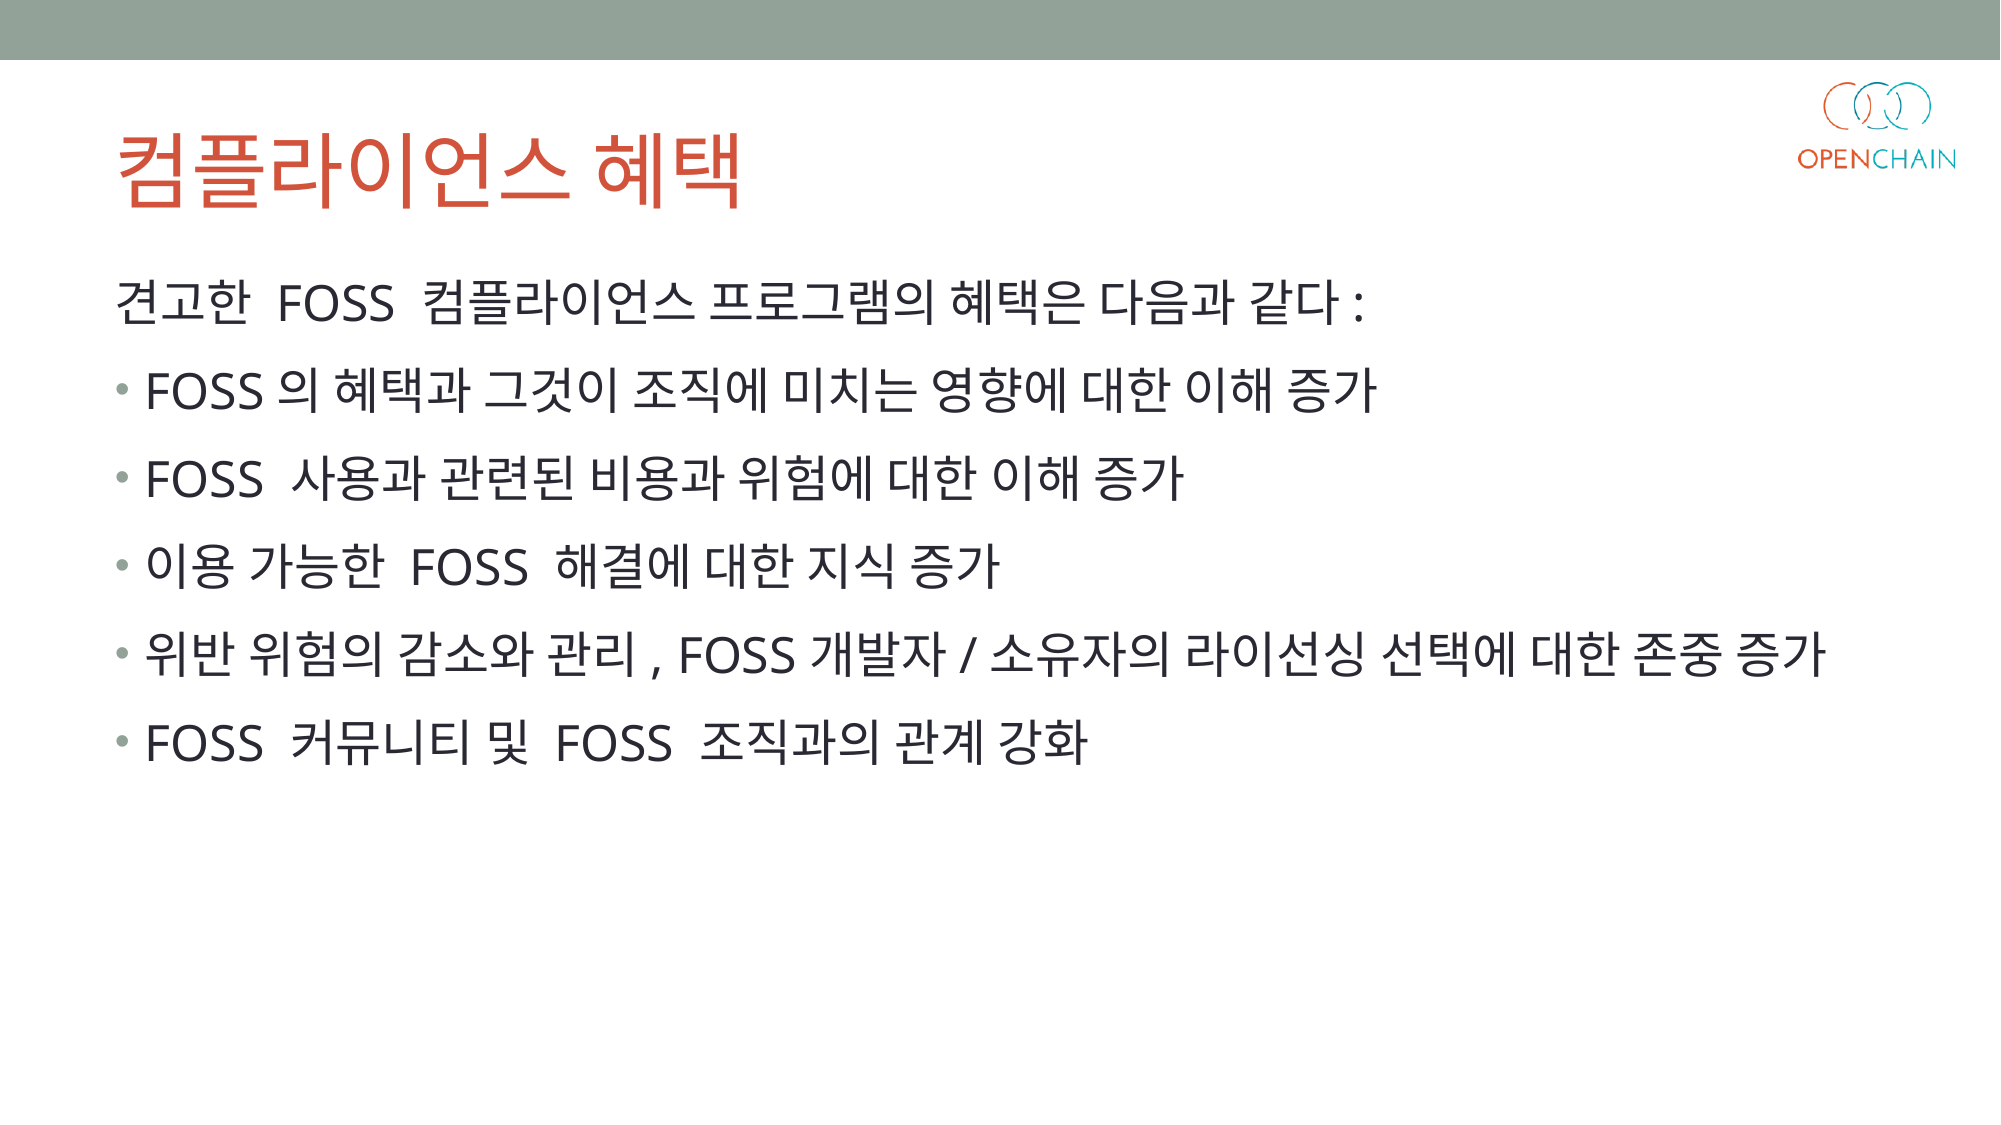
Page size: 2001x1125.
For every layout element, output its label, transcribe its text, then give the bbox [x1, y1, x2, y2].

list 견고한 FOSS 컴플라이언스 프로그램의 혜택은 다음과 같다: FOSS의 혜택과 그것이 조직에 미치는 영향에 대한 이해 증가 FOSS 사용과 관련된 비용과 위험에 대한 이해 증가 이용 가능한 FOSS 해결에 대한 지식 증가 위반 위험의 감소와 관리, FOSS개발자/소유자의 라이선싱 선택에 대한 존중 증가 FOSS 커뮤니티 및 FOSS 조직과의 관계 강화 [99, 263, 1900, 1064]
title 컴플라이언스 혜택 [99, 87, 1900, 251]
